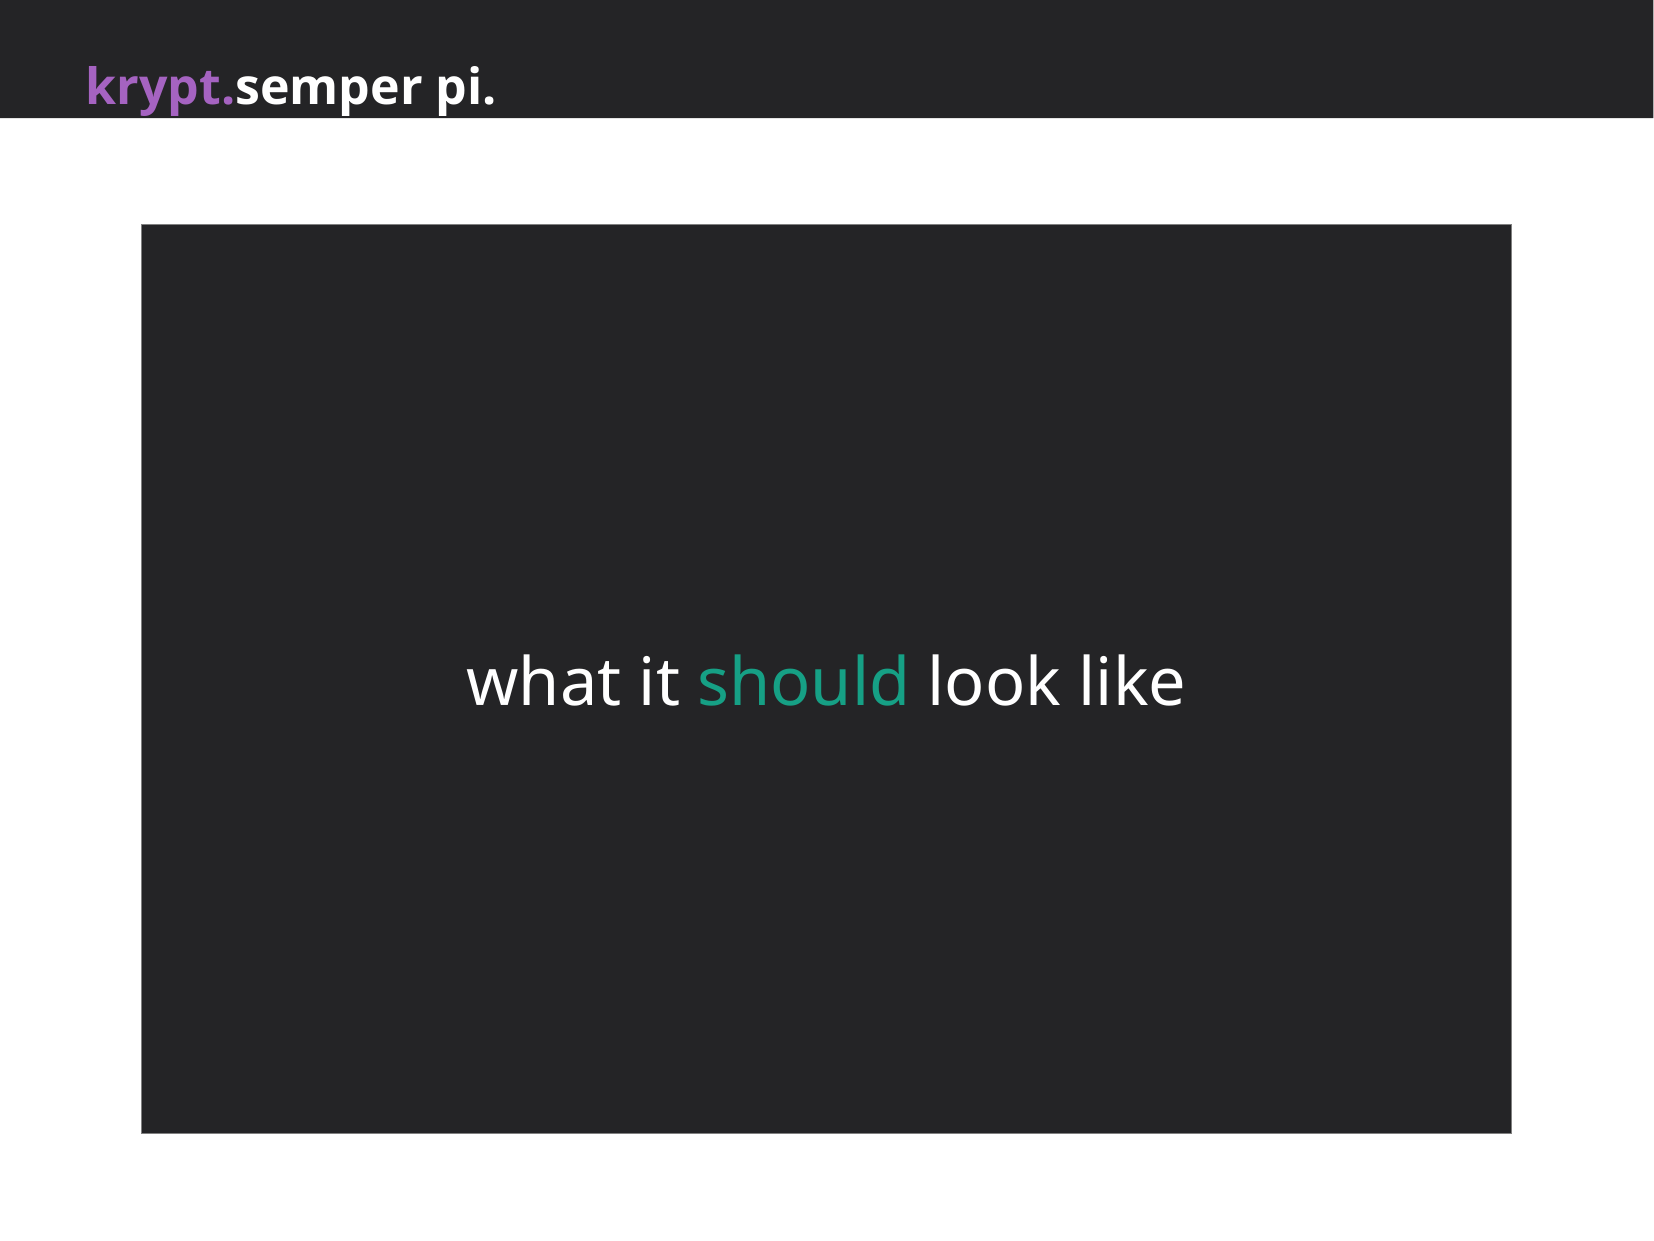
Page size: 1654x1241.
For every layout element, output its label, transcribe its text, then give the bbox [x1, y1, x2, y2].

text_box [0, 0, 1654, 119]
text_box what it should look like [141, 224, 1512, 1134]
text_box krypt.semper pi. [70, 43, 544, 119]
